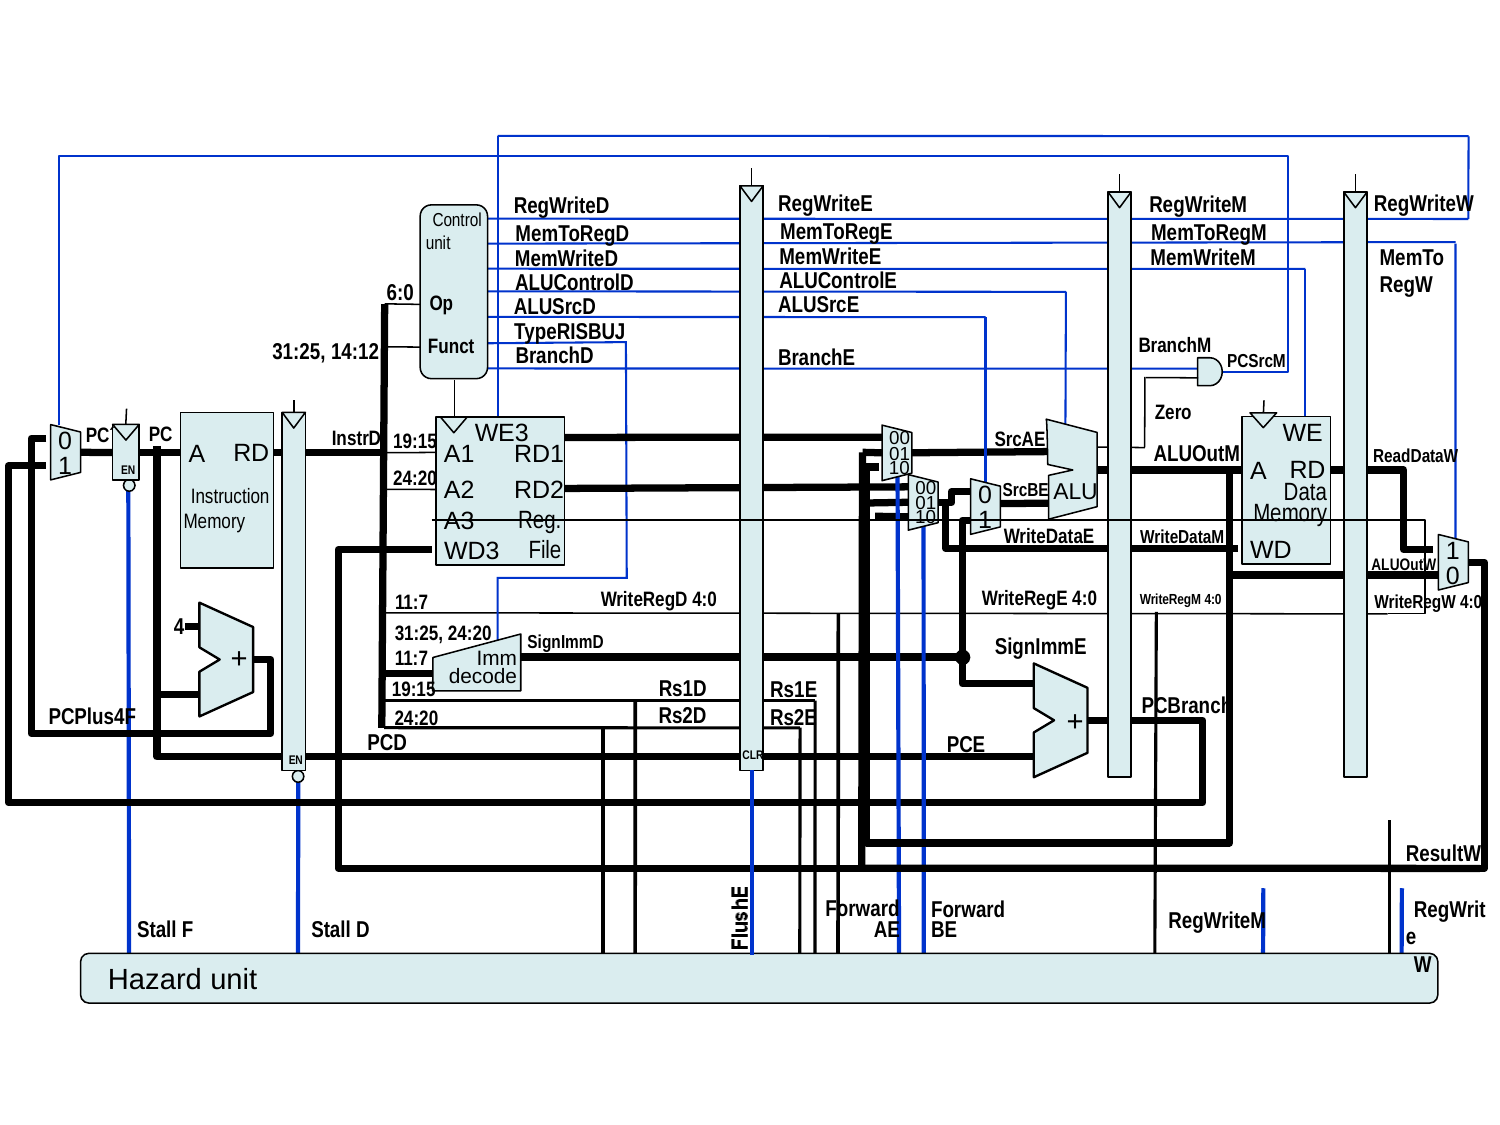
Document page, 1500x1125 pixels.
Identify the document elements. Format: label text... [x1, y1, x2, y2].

text_box EN [284, 751, 304, 767]
text_box Rs2D [650, 700, 707, 729]
text_box 1 [965, 521, 993, 535]
text_box ResultW [1397, 838, 1482, 866]
text_box Reg. File [436, 447, 565, 519]
text_box [1108, 192, 1132, 519]
text_box 1 [45, 449, 73, 480]
text_box 0 [45, 424, 73, 449]
text_box MemWriteM [1142, 242, 1257, 271]
text_box Control unit [420, 204, 488, 379]
text_box 10 [905, 505, 937, 519]
text_box 4 [165, 611, 185, 640]
text_box ALUOutW [1365, 554, 1424, 575]
text_box 10 [905, 521, 937, 528]
text_box BranchD [507, 340, 595, 369]
text_box A [1237, 454, 1271, 485]
text_box RegWriteM [1141, 190, 1248, 218]
text_box Funct [420, 332, 475, 358]
text_box 10 [927, 511, 933, 519]
text_box MemToRegM [1142, 217, 1268, 246]
text_box SrcAE [987, 425, 1046, 451]
text_box PCD [358, 727, 407, 756]
text_box WriteRegW 4:0 [1426, 590, 1483, 613]
text_box Data Memory [1242, 521, 1331, 565]
text_box [1108, 521, 1132, 777]
text_box ALUControlD [506, 267, 634, 295]
text_box [1343, 192, 1368, 519]
text_box 00 [927, 482, 933, 490]
text_box [1048, 504, 1098, 519]
text_box Rs2E [761, 702, 818, 730]
text_box 19:15 [384, 675, 436, 701]
text_box RD1 [518, 447, 528, 453]
text_box EN [116, 461, 136, 477]
text_box 10 [878, 464, 911, 479]
text_box RD2 [501, 473, 568, 504]
text_box 00 [905, 475, 937, 490]
text_box [1461, 540, 1469, 585]
text_box ALUOutW [1426, 554, 1437, 575]
text_box [1046, 419, 1098, 476]
text_box WriteRegE 4:0 [974, 584, 1098, 610]
text_box RD1 [501, 437, 568, 468]
text_box WriteDataM [1133, 524, 1225, 548]
text_box WE [1270, 416, 1331, 447]
text_box 01 [917, 497, 923, 505]
text_box 24:20 [387, 704, 439, 730]
text_box PCE [938, 729, 986, 757]
text_box Forward BE [922, 894, 1006, 943]
text_box Forward AE [817, 893, 900, 942]
text_box Hazard unit [80, 953, 1438, 1004]
text_box A3 [431, 504, 475, 519]
text_box PCBranch [1133, 690, 1233, 718]
text_box A1 [431, 437, 475, 468]
text_box 11:7 [387, 589, 429, 615]
text_box 1 [1433, 534, 1461, 559]
text_box BranchM [1131, 331, 1212, 358]
text_box Instruction Memory [180, 412, 274, 568]
text_box [1033, 663, 1088, 720]
text_box WriteRegM 4:0 [1134, 589, 1222, 608]
text_box InstrD [324, 424, 382, 450]
text_box [1250, 412, 1277, 428]
text_box [739, 185, 764, 519]
text_box 0 [1433, 559, 1461, 590]
text_box [440, 417, 468, 433]
text_box Reg. File [475, 521, 565, 565]
text_box PCPlus4F [40, 701, 137, 729]
text_box TypeRISBUJ [505, 316, 626, 345]
text_box Stall D [303, 914, 371, 943]
text_box PC´ [78, 421, 116, 447]
text_box PCSrcM [1220, 348, 1286, 372]
text_box ReadDataW [1366, 443, 1459, 467]
text_box 00 [901, 432, 907, 441]
text_box WriteDataE [996, 522, 1095, 548]
text_box [1343, 521, 1368, 777]
text_box + [1052, 702, 1088, 738]
text_box WriteRegW 4:0 [1367, 590, 1424, 613]
text_box [112, 424, 140, 492]
text_box [993, 521, 1001, 529]
text_box 1 [965, 504, 993, 519]
text_box 01 [878, 441, 911, 464]
text_box MemTo RegW [1371, 242, 1445, 298]
text_box Reg. File [533, 416, 565, 437]
text_box WE3 [462, 416, 533, 447]
picture [716, 873, 750, 953]
text_box MemWriteE [771, 241, 882, 265]
text_box 00 [917, 482, 923, 490]
text_box ALU [1039, 476, 1104, 504]
text_box SignImmE [986, 632, 1087, 660]
text_box PC [141, 420, 173, 446]
text_box 6:0 [378, 277, 414, 306]
text_box [739, 763, 764, 771]
text_box 24:20 [385, 464, 436, 490]
text_box [199, 602, 254, 717]
text_box 19:15 [385, 428, 436, 454]
picture [716, 861, 750, 865]
text_box [282, 412, 306, 783]
text_box WriteRegD 4:0 [589, 585, 722, 611]
text_box Zero [1147, 398, 1193, 424]
text_box ALUSrcE [769, 290, 860, 318]
text_box WD3 [431, 534, 500, 565]
text_box 31:25, 24:20 11:7 [387, 619, 492, 671]
text_box MemWriteD [506, 243, 619, 267]
text_box A2 [431, 473, 475, 504]
text_box 31:25, 14:12 [264, 336, 385, 365]
text_box 00 [891, 432, 897, 441]
text_box CLR [737, 747, 764, 763]
text_box ALUOutM [1145, 438, 1241, 466]
text_box [1197, 358, 1223, 386]
text_box 01 [905, 490, 937, 505]
text_box RegWriteM [1160, 905, 1268, 934]
text_box 00 [878, 425, 911, 441]
text_box A [176, 437, 206, 468]
text_box MemToRegD [507, 218, 630, 246]
text_box A3 [431, 520, 475, 534]
text_box MemToRegE [771, 216, 893, 245]
text_box RegWriteD [505, 190, 610, 218]
text_box 0 [61, 433, 69, 447]
text_box Rs1D [650, 673, 708, 702]
text_box ALUSrcD [505, 291, 597, 316]
text_box Imm decode [432, 623, 521, 688]
text_box RD [220, 436, 273, 467]
text_box RegWrite W [1405, 894, 1495, 977]
text_box [1033, 721, 1088, 778]
text_box [955, 650, 970, 664]
text_box Data Memory [1242, 416, 1331, 519]
text_box Op [422, 290, 454, 316]
text_box [739, 521, 764, 747]
text_box 0 [965, 478, 993, 504]
text_box Rs1E [762, 675, 818, 702]
text_box RegWriteW [1365, 188, 1475, 216]
text_box SrcBE [996, 478, 1039, 501]
text_box [73, 430, 81, 475]
text_box Stall F [128, 914, 194, 943]
text_box RD [1271, 454, 1330, 485]
text_box WD [1237, 533, 1294, 564]
text_box BranchE [769, 342, 856, 370]
text_box RegWriteE [770, 188, 874, 217]
text_box + [216, 639, 252, 675]
text_box 10 [901, 464, 907, 473]
text_box SignImmD [520, 629, 604, 653]
text_box ALUControlE [771, 265, 898, 294]
text_box Reg. File [436, 416, 462, 437]
text_box [993, 484, 1001, 519]
